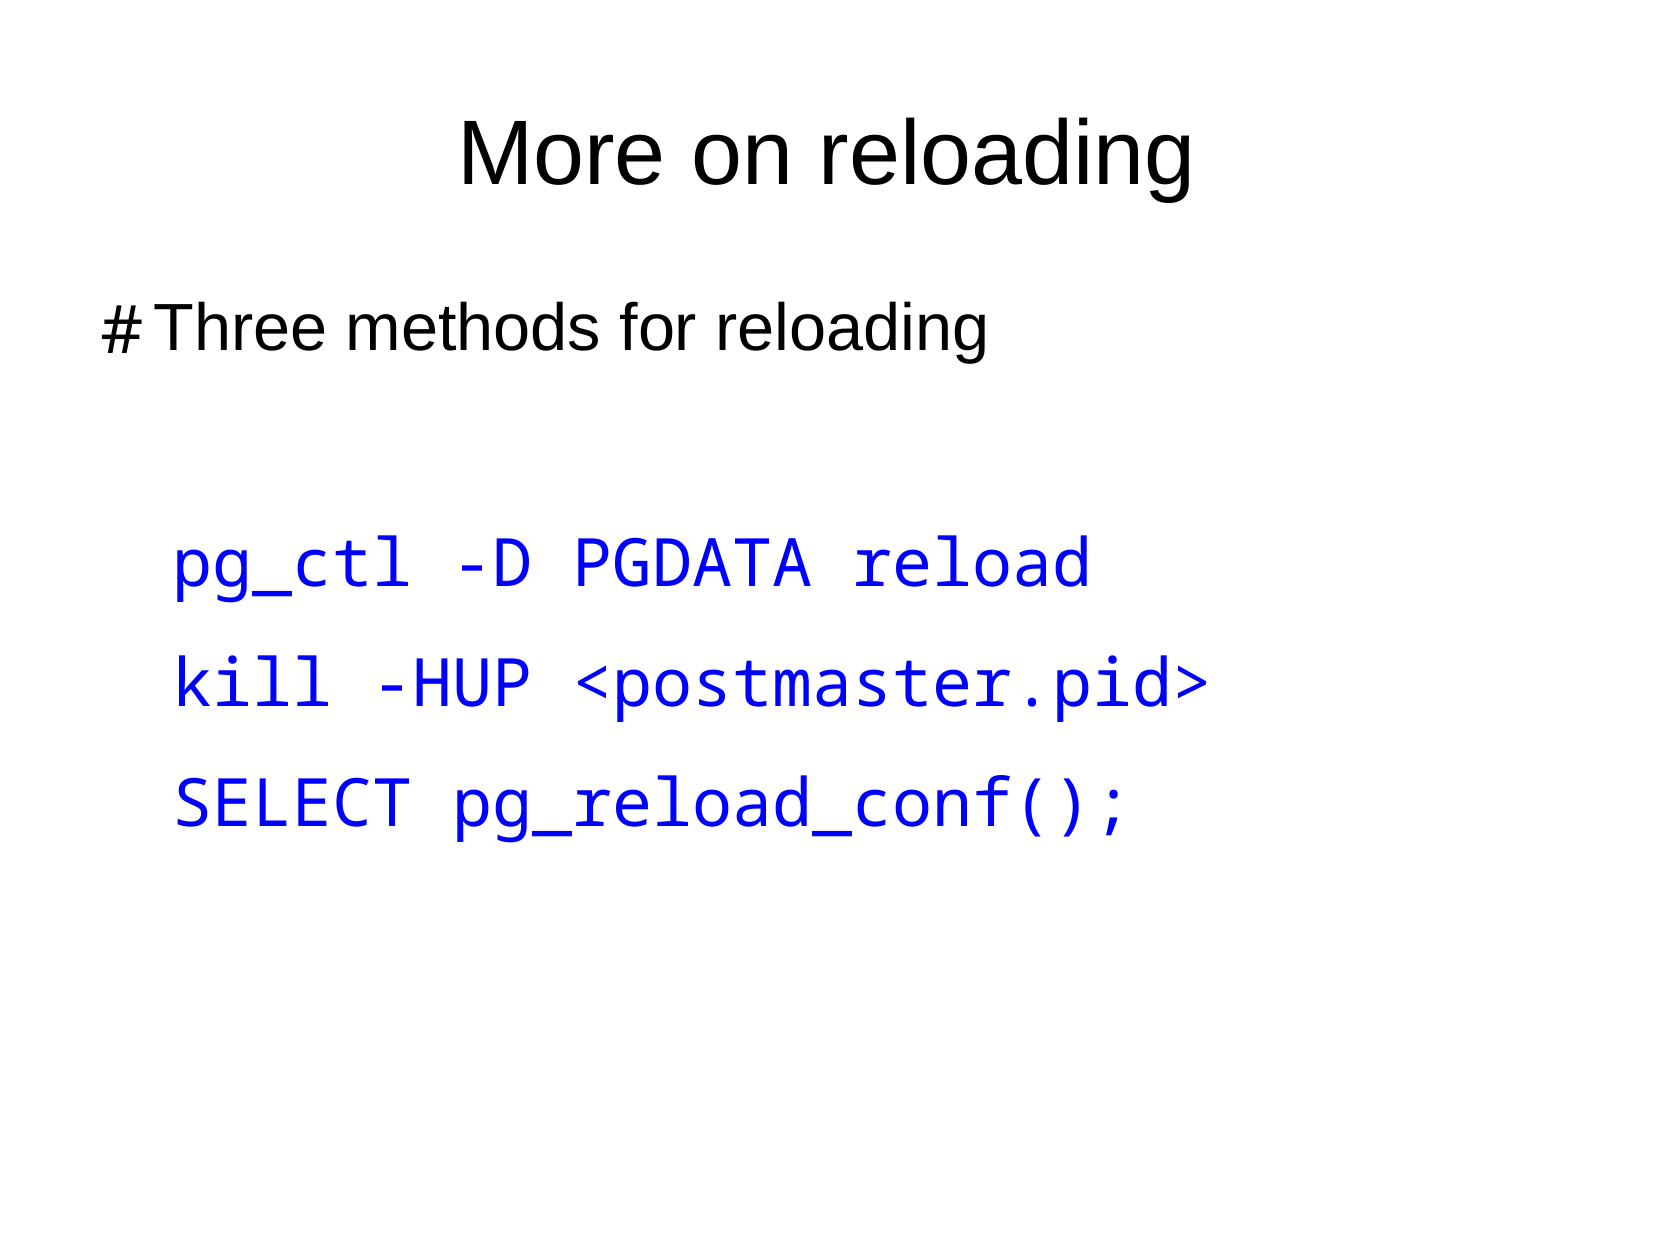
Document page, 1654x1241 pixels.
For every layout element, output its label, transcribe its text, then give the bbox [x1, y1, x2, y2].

list Three methods for reloading pg_ctl -D PGDATA reload kill -HUP <postmaster.pid> SELECT pg_reload_conf(); [82, 290, 1571, 1109]
title More on reloading [82, 49, 1571, 257]
